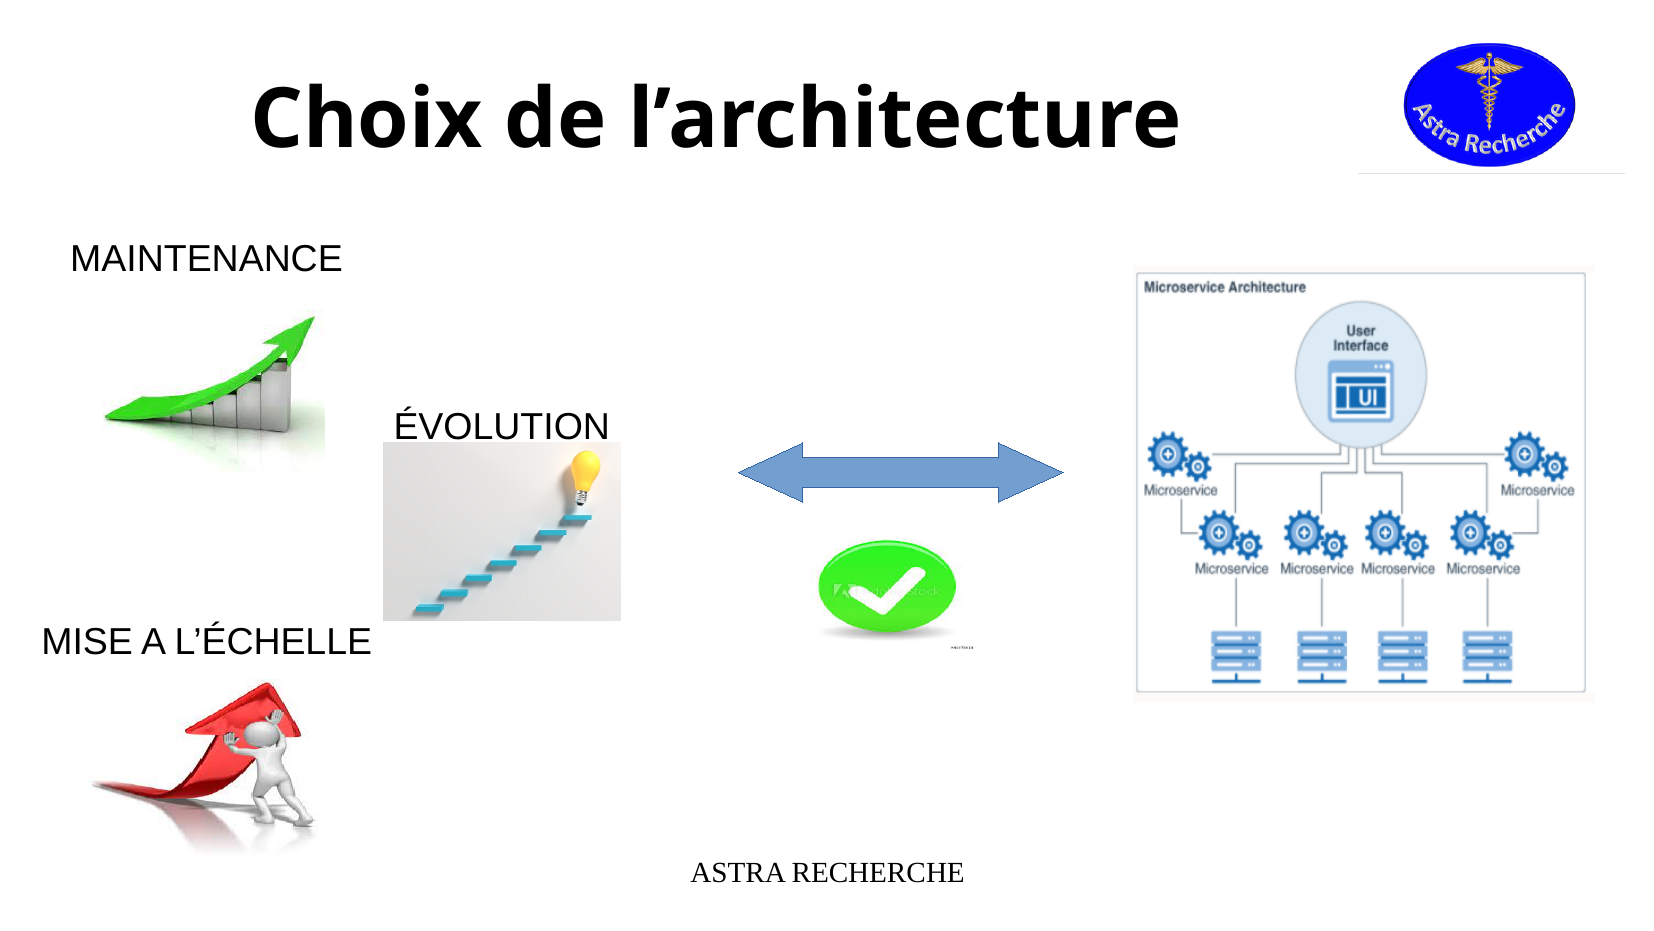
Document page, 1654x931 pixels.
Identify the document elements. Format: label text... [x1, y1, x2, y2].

picture [383, 442, 621, 621]
text_box [738, 442, 1064, 503]
picture [88, 679, 325, 857]
title Choix de l’architecture [82, 37, 1329, 193]
picture [797, 531, 975, 650]
picture [1133, 265, 1595, 709]
picture [1358, 29, 1625, 178]
picture [88, 295, 325, 473]
